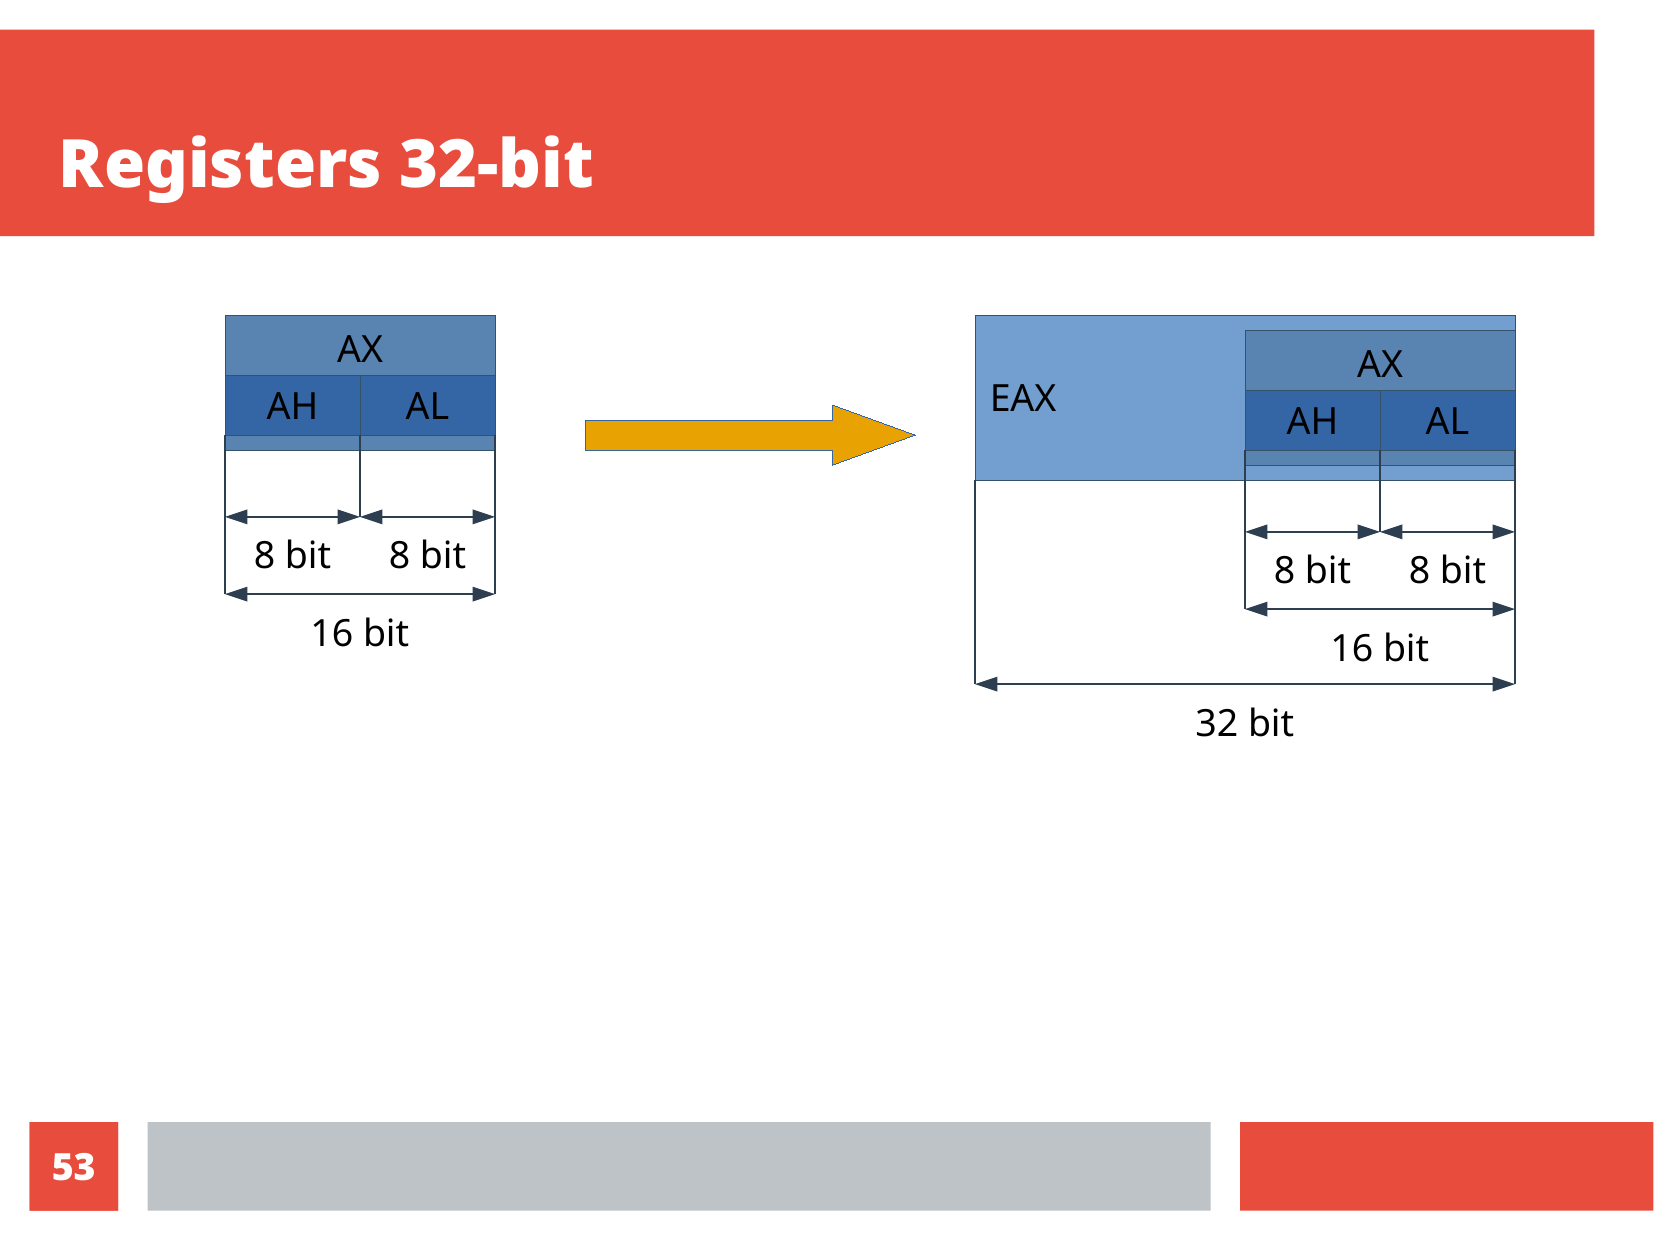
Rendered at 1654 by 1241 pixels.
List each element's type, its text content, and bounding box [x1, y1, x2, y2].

text_box AL [1381, 390, 1516, 451]
text_box AL [361, 375, 496, 436]
title Registers 32-bit [59, 59, 1595, 207]
text_box 8 bit [1245, 546, 1380, 592]
text_box 8 bit [1380, 546, 1516, 592]
text_box 16 bit [1245, 624, 1516, 670]
text_box EAX [1381, 466, 1514, 481]
text_box AX [225, 315, 496, 375]
text_box AX [1246, 451, 1379, 466]
text_box AH [1245, 390, 1381, 451]
text_box 32 bit [975, 699, 1516, 745]
text_box 8 bit [360, 531, 496, 577]
text_box AX [226, 436, 359, 451]
text_box AX [1245, 330, 1516, 390]
text_box AX [361, 436, 494, 451]
text_box AX [1381, 451, 1514, 466]
text_box EAX [1246, 466, 1379, 481]
text_box 16 bit [225, 609, 496, 655]
text_box AH [225, 375, 361, 436]
text_box 8 bit [225, 531, 360, 577]
text_box [585, 405, 916, 466]
text_box EAX [975, 315, 1516, 481]
